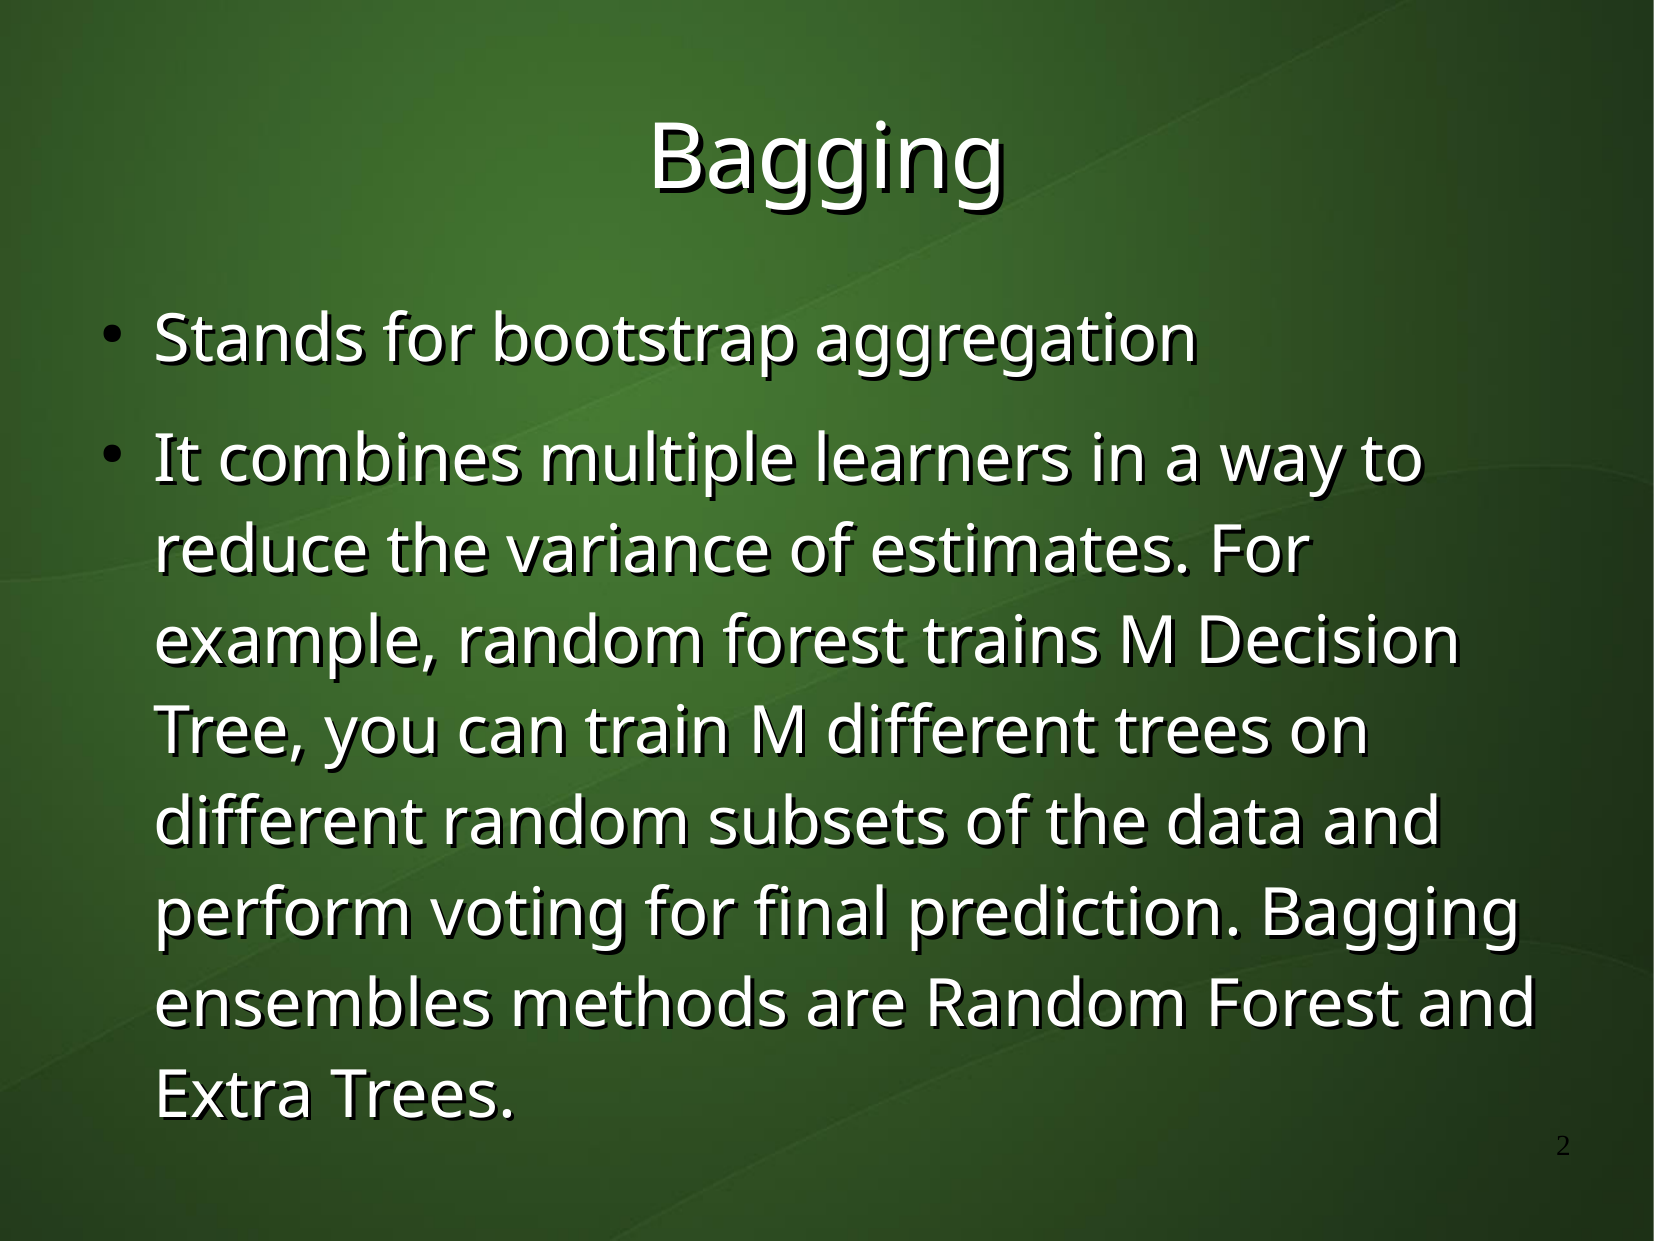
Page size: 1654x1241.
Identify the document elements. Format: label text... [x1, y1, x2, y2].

title Bagging [82, 49, 1571, 257]
picture [0, 0, 1654, 1241]
list Stands for bootstrap aggregation It combines multiple learners in a way to reduce the variance of estimates. For example, random forest trains M Decision Tree, you can train M different trees on different random subsets of the data and perform voting for final prediction. Bagging ensembles methods are Random Forest and Extra Trees. [82, 290, 1571, 1020]
